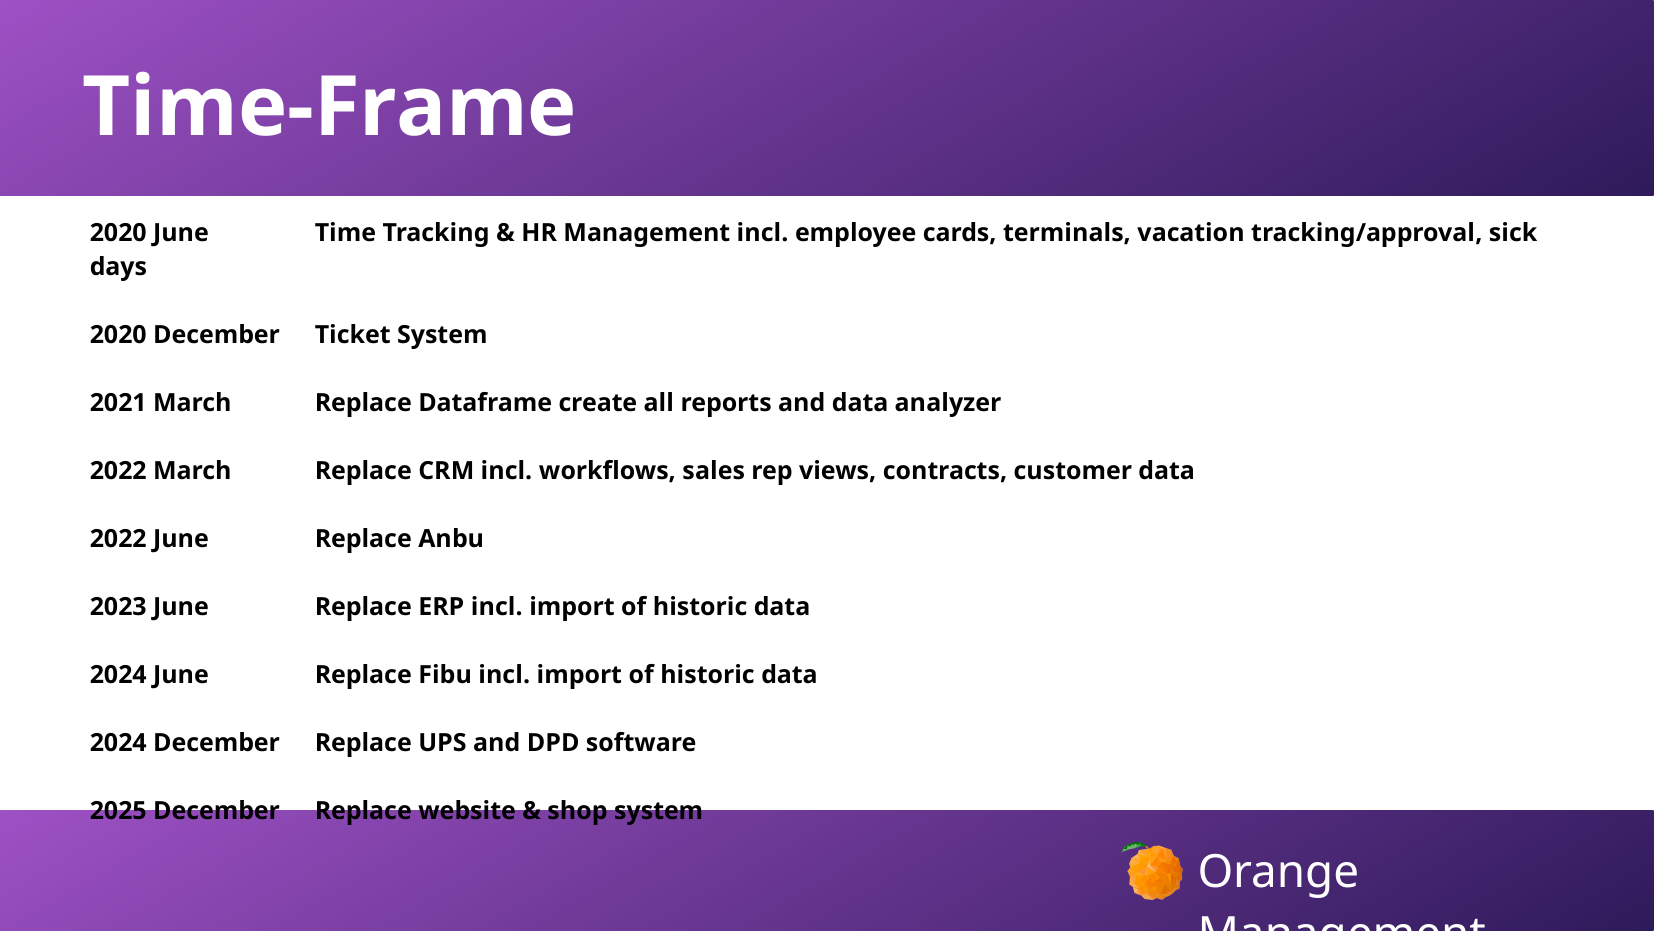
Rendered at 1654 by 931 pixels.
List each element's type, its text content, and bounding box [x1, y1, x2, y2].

text_box [1381, 927, 1391, 931]
text_box [1273, 927, 1284, 931]
title Time-Frame [82, 25, 1571, 181]
text_box [1326, 927, 1337, 931]
text_box 2020 June Time Tracking & HR Management incl. employee cards, terminals, vacation tracking/approval, sick days 2020 December Ticket System 2021 March Replace Dataframe create all reports and data analyzer 2022 March Replace CRM incl. workflows, sales rep views, contracts, customer data 2022 June Replace Anbu 2023 June Replace ERP incl. import of historic data 2024 June Replace Fibu incl. import of historic data 2024 December Replace UPS and DPD software 2025 December Replace website & shop system [75, 206, 1606, 811]
text_box [1396, 927, 1407, 931]
text_box [1423, 927, 1434, 931]
text_box Orange Management [1182, 830, 1648, 907]
text_box [1205, 921, 1209, 931]
picture [1121, 842, 1182, 901]
text_box [0, 810, 1654, 931]
text_box [1355, 927, 1366, 931]
text_box [0, 0, 1654, 196]
text_box [1450, 927, 1461, 931]
